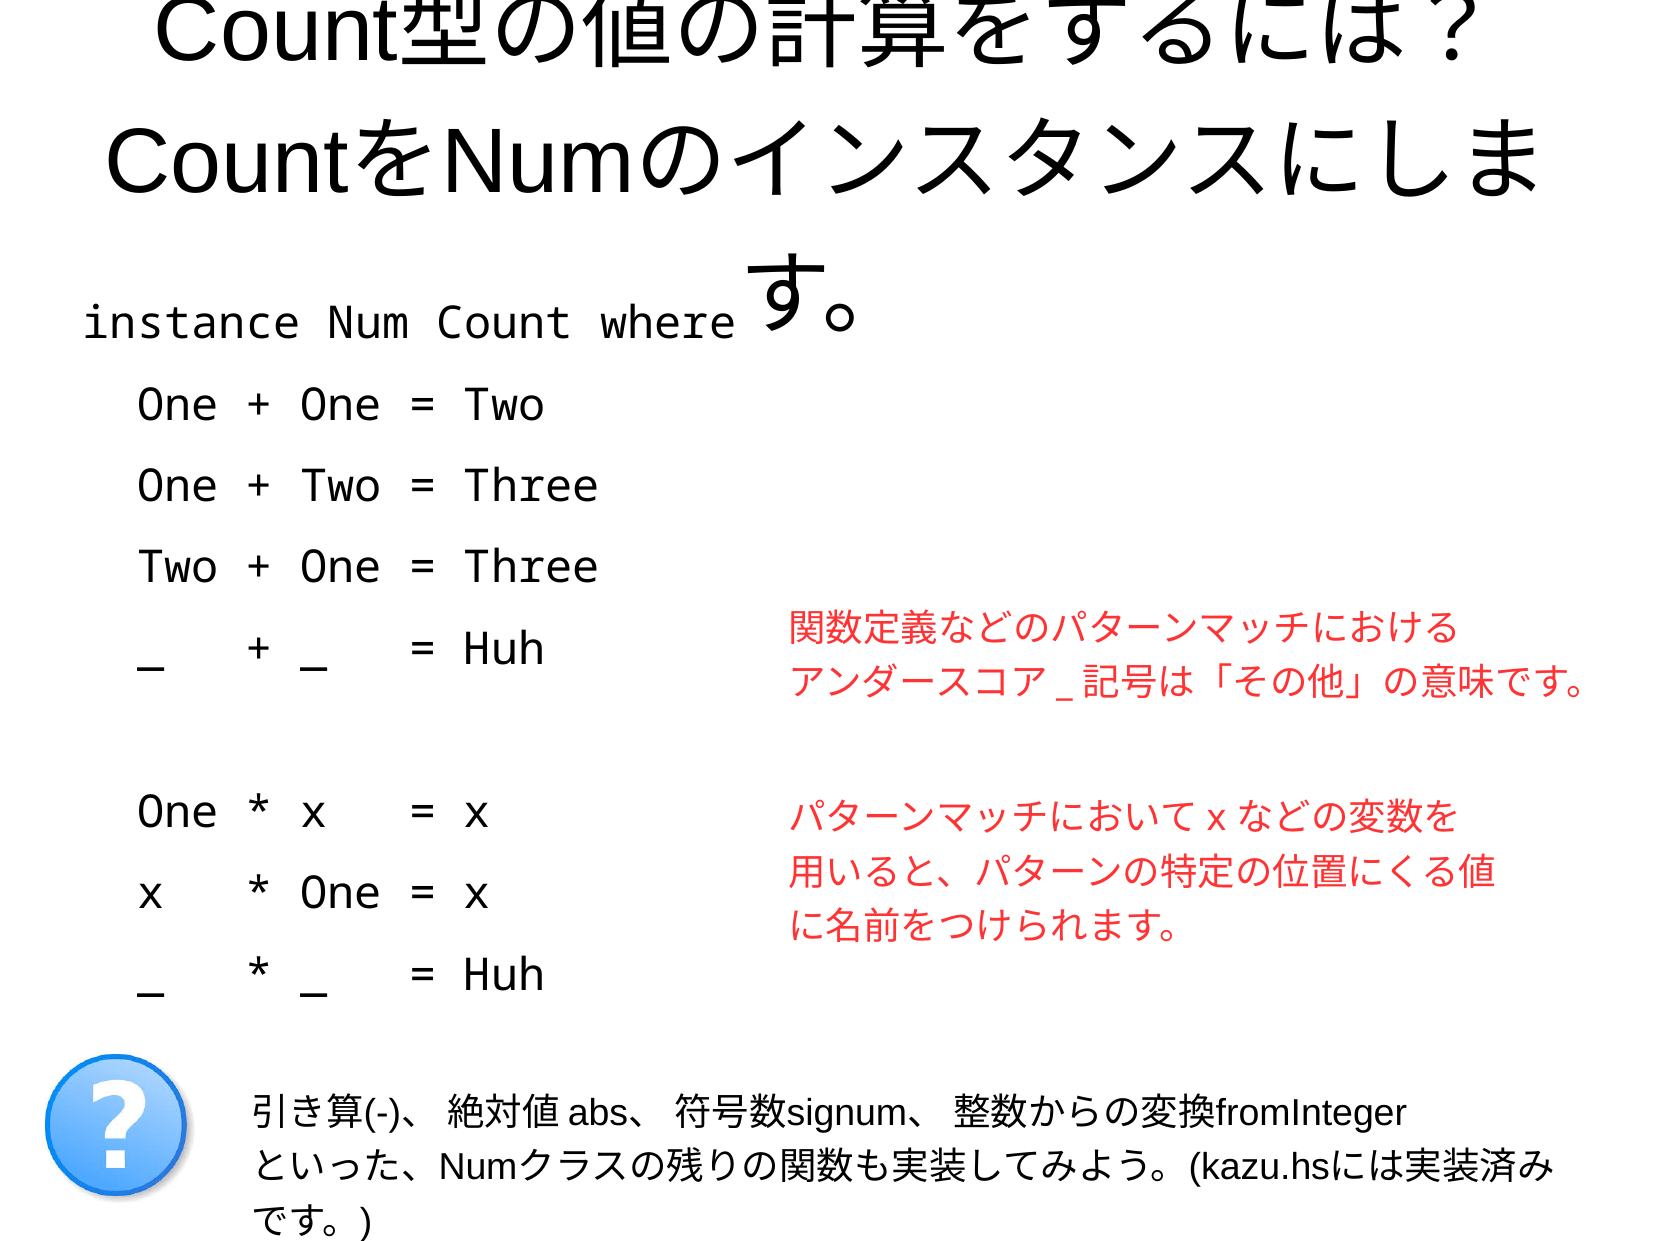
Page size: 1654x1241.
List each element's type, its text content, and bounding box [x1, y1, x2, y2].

title Count型の値の計算をするには？ CountをNumのインスタンスにします。 [82, 49, 1571, 257]
picture [38, 1045, 198, 1205]
list instance Num Count where One + One = Two One + Two = Three Two + One = Three _ + _ = Huh One * x = x x * One = x _ * _ = Huh [82, 290, 1571, 1010]
text_box パターンマッチにおいて x などの変数を 用いると、パターンの特定の位置にくる値 に名前をつけられます。 [773, 779, 1516, 946]
text_box 引き算(-)、 絶対値 abs、 符号数signum、 整数からの変換fromInteger といった、Numクラスの残りの関数も実装してみよう。(kazu.hsには実装済みです。) [236, 1074, 1604, 1174]
text_box 関数定義などのパターンマッチにおける アンダースコア _ 記号は「その他」の意味です。 [773, 590, 1648, 681]
